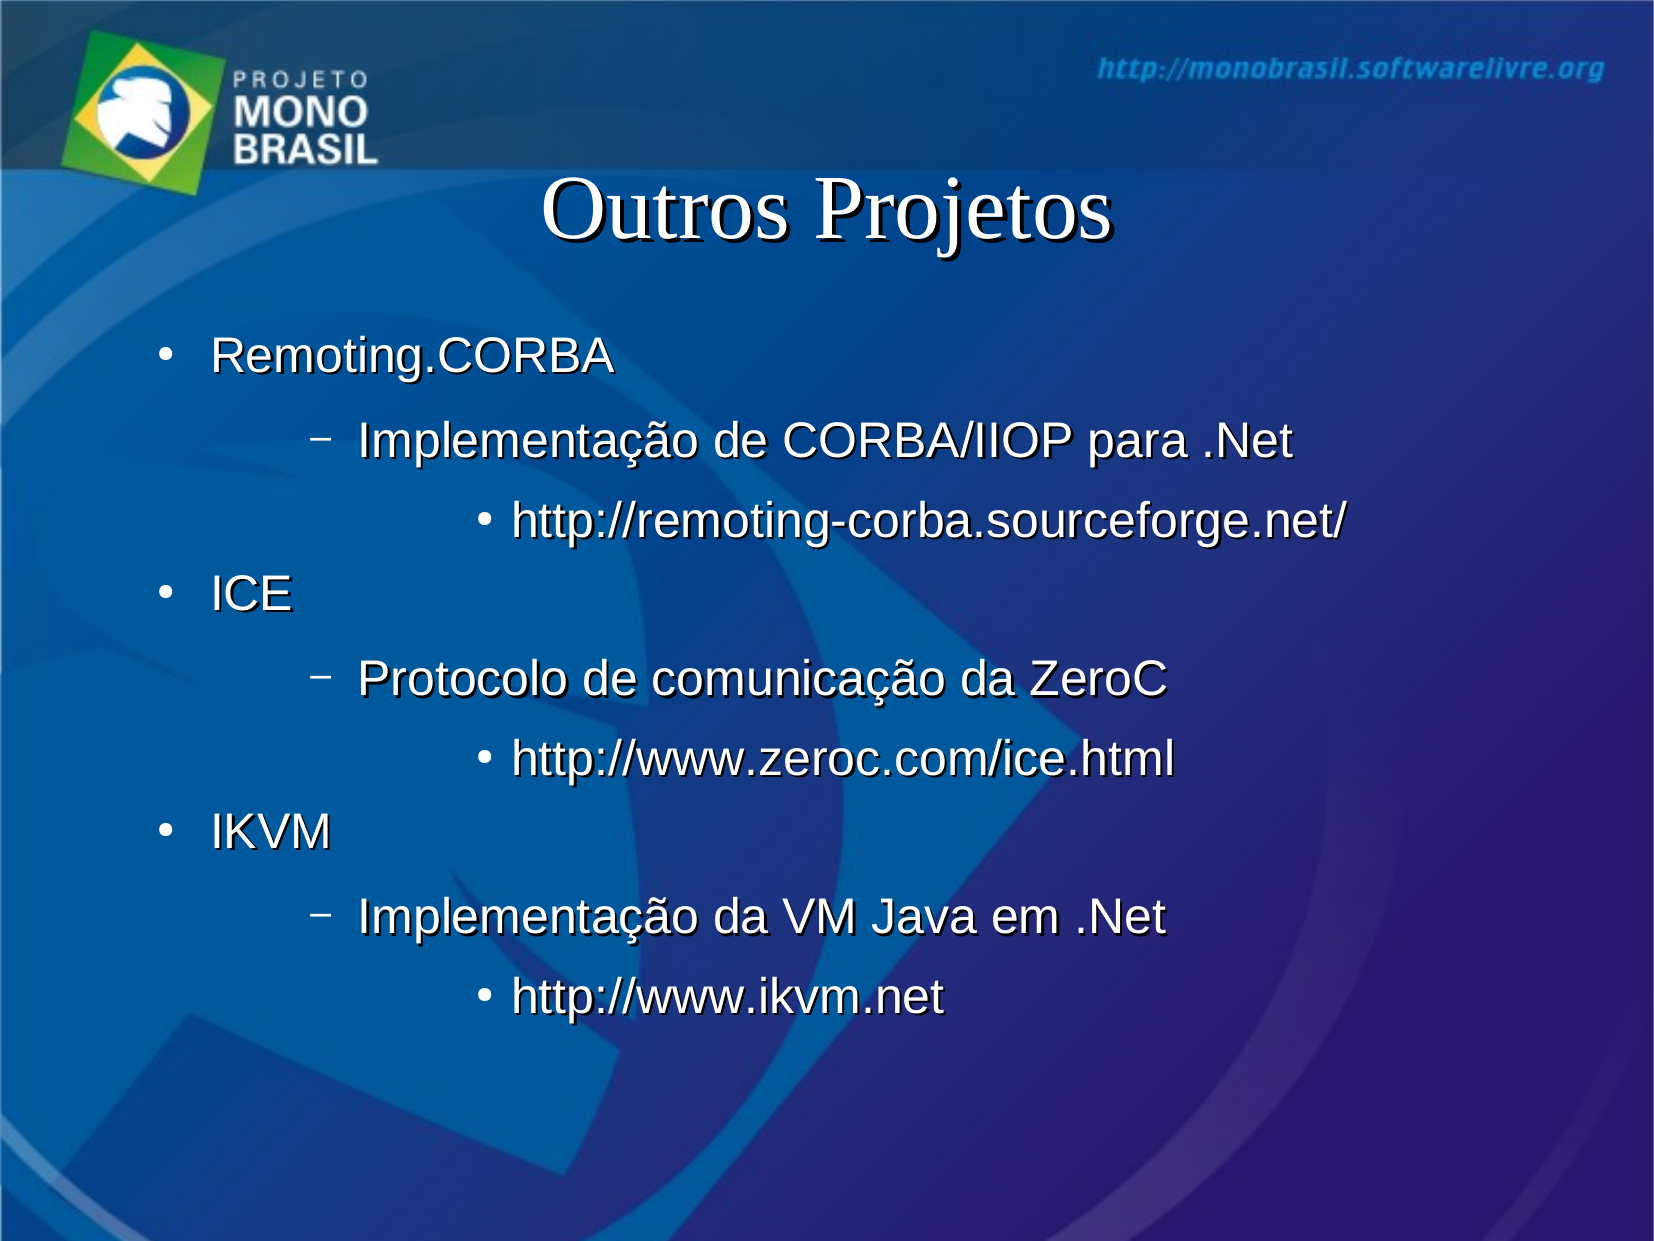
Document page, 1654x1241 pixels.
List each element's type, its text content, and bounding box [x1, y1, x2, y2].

title Outros Projetos [121, 103, 1534, 311]
picture [0, 0, 1654, 1241]
list Remoting.CORBA Implementação de CORBA/IIOP para .Net http://remoting-corba.sourceforge.net/ ICE Protocolo de comunicação da ZeroC http://www.zeroc.com/ice.html IKVM Implementação da VM Java em .Net http://www.ikvm.net [121, 327, 1534, 1210]
